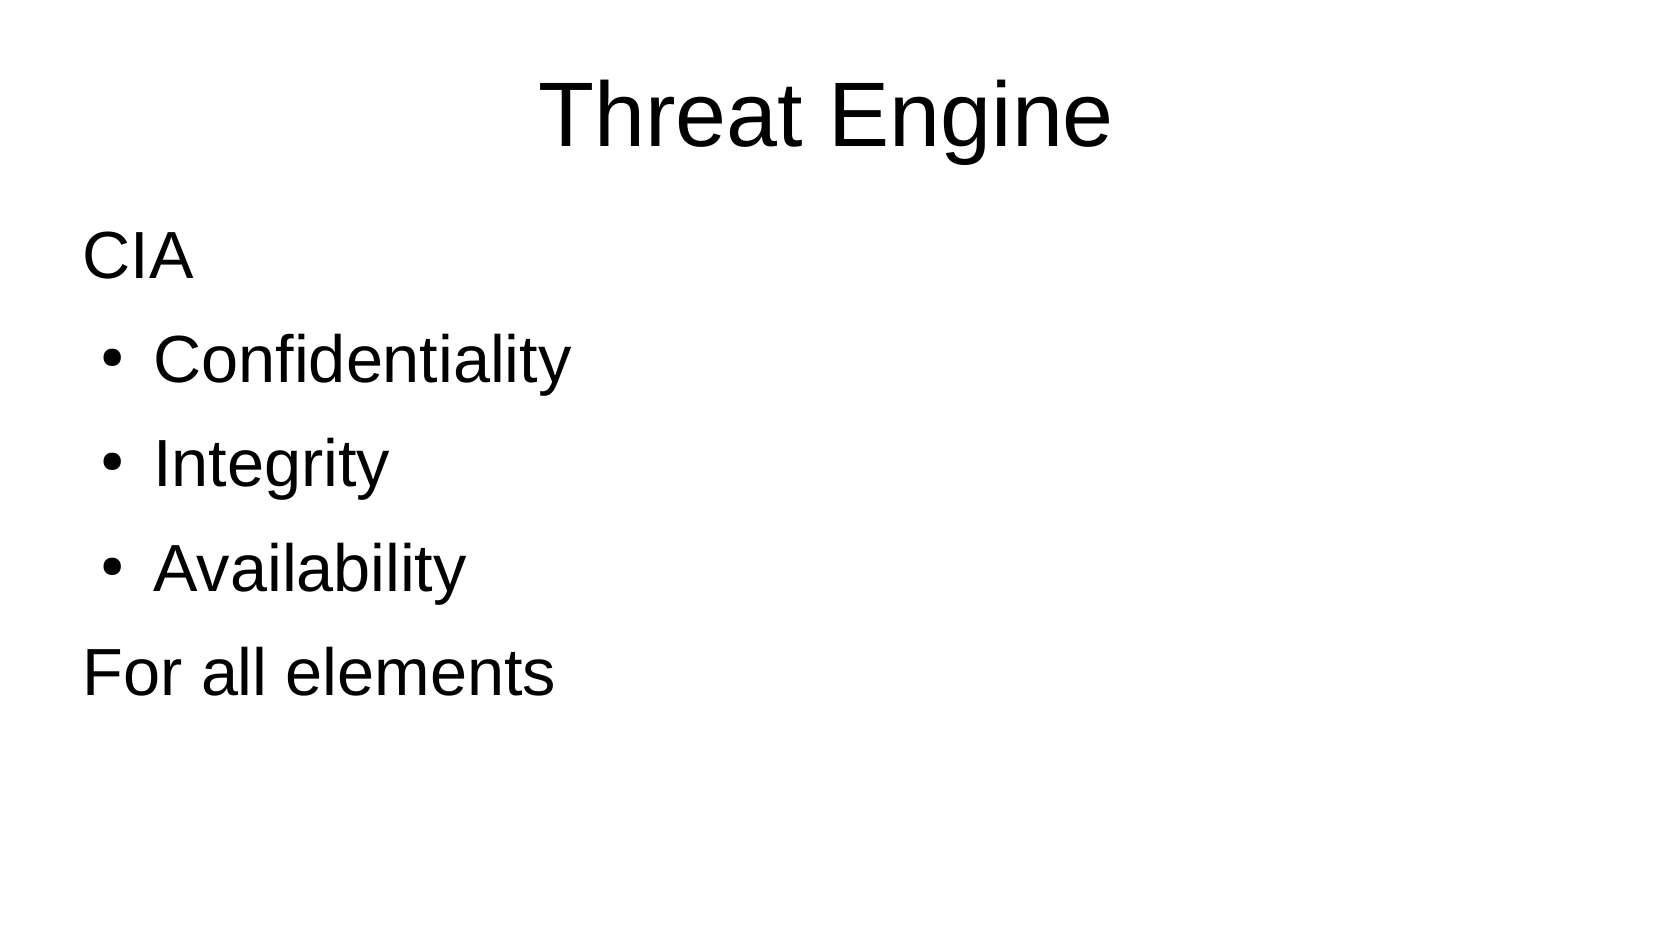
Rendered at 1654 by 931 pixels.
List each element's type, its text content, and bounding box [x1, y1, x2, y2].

title Threat Engine [82, 37, 1571, 193]
list CIA Confidentiality Integrity Availability For all elements [82, 217, 1571, 758]
